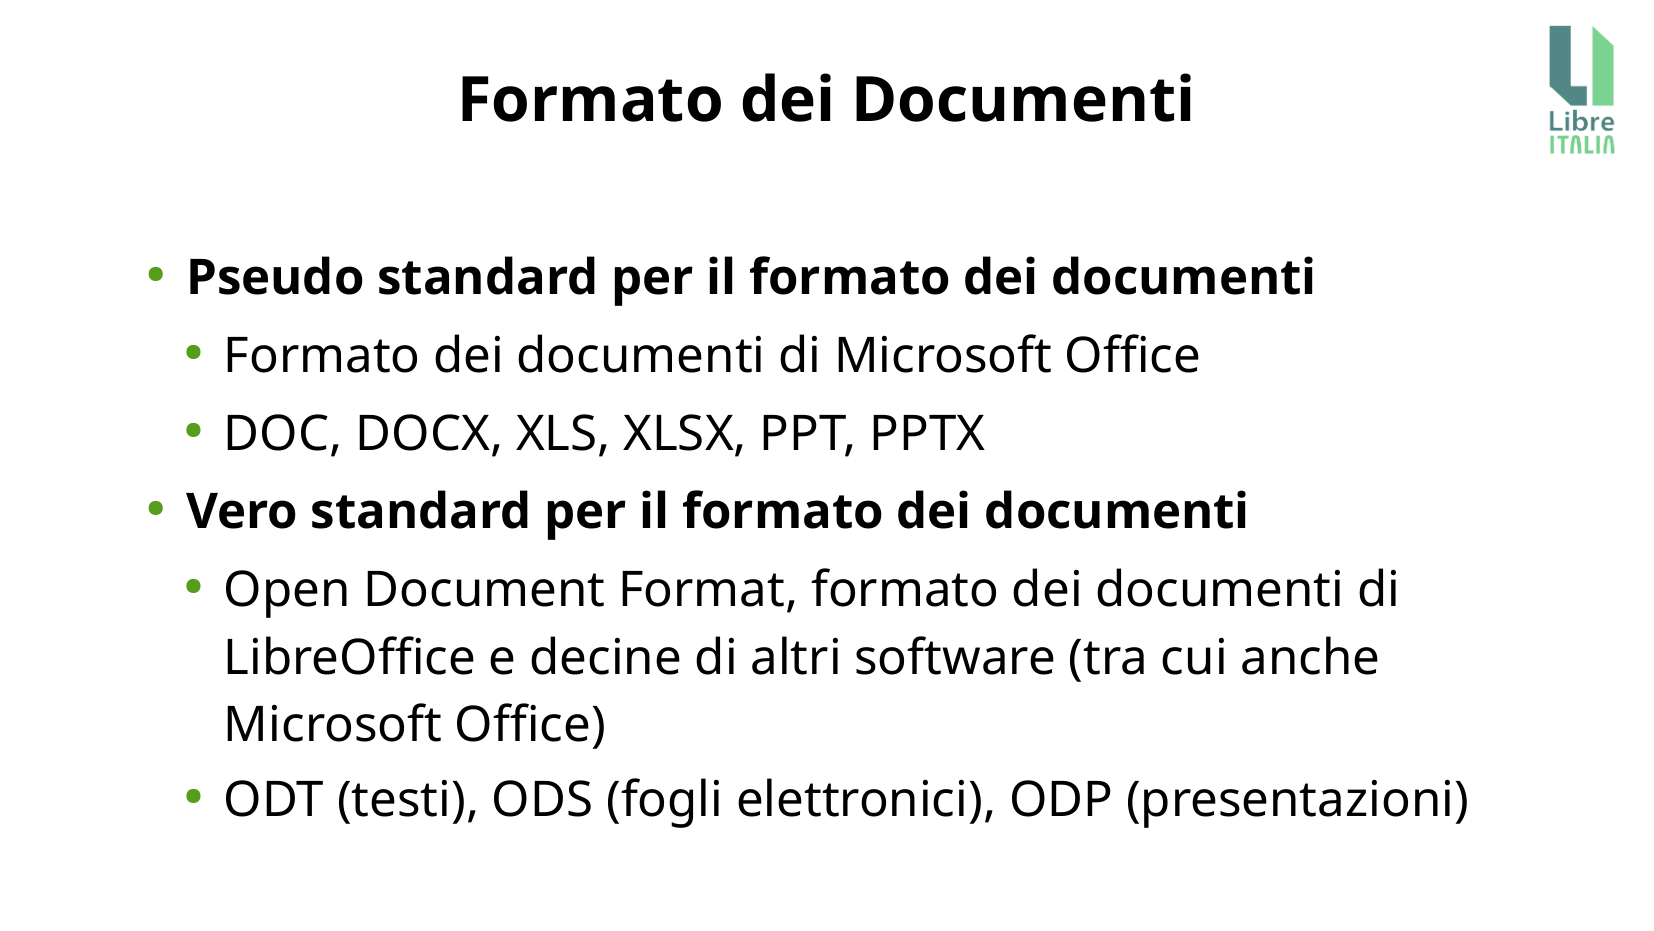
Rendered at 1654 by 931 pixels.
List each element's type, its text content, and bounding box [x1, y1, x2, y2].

picture [1529, 23, 1632, 158]
title Formato dei Documenti [129, 44, 1525, 151]
list Pseudo standard per il formato dei documenti Formato dei documenti di Microsoft Office DOC, DOCX, XLS, XLSX, PPT, PPTX Vero standard per il formato dei documenti Open Document Format, formato dei documenti di LibreOffice e decine di altri software (tra cui anche Microsoft Office) ODT (testi), ODS (fogli elettronici), ODP (presentazioni) [129, 242, 1477, 863]
